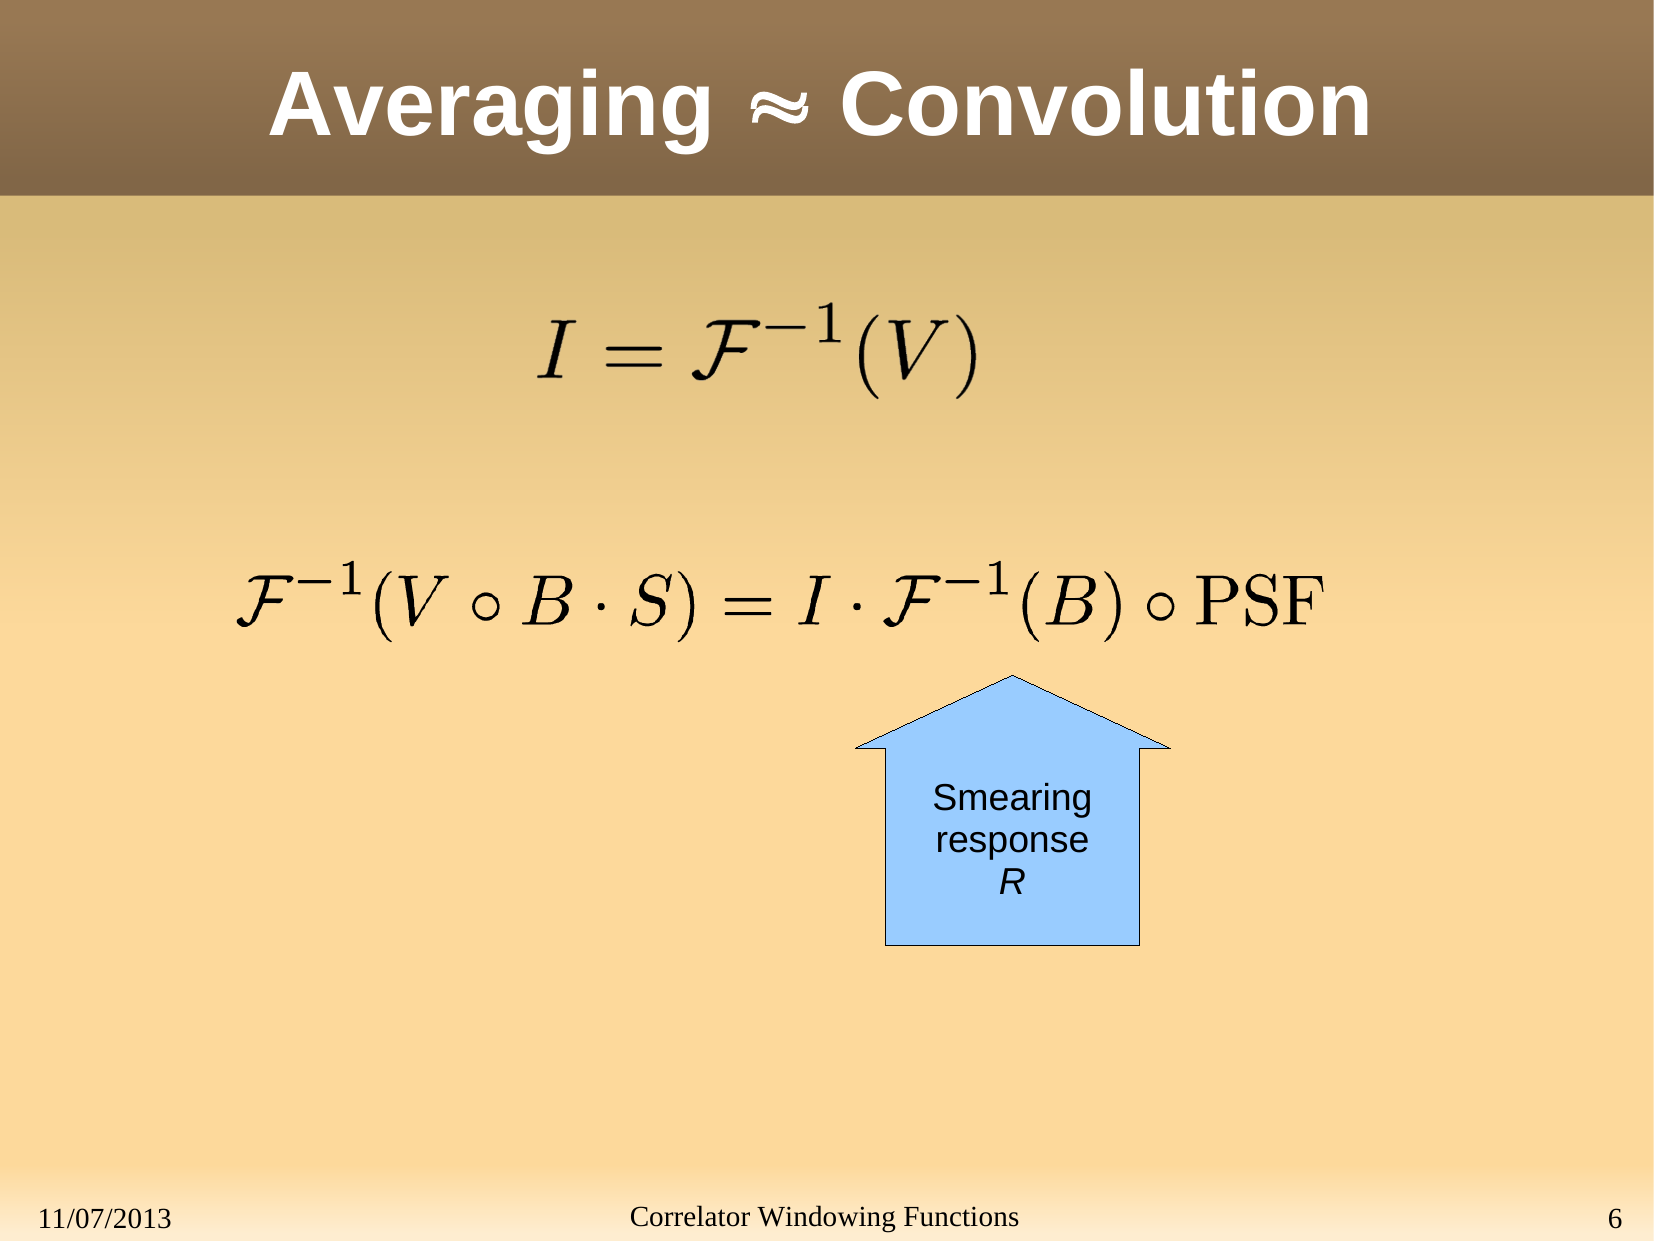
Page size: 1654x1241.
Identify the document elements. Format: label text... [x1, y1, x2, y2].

title Averaging ≈ Convolution [76, 0, 1565, 208]
text_box Smearing response R [855, 675, 1171, 946]
picture [0, 0, 1654, 1241]
